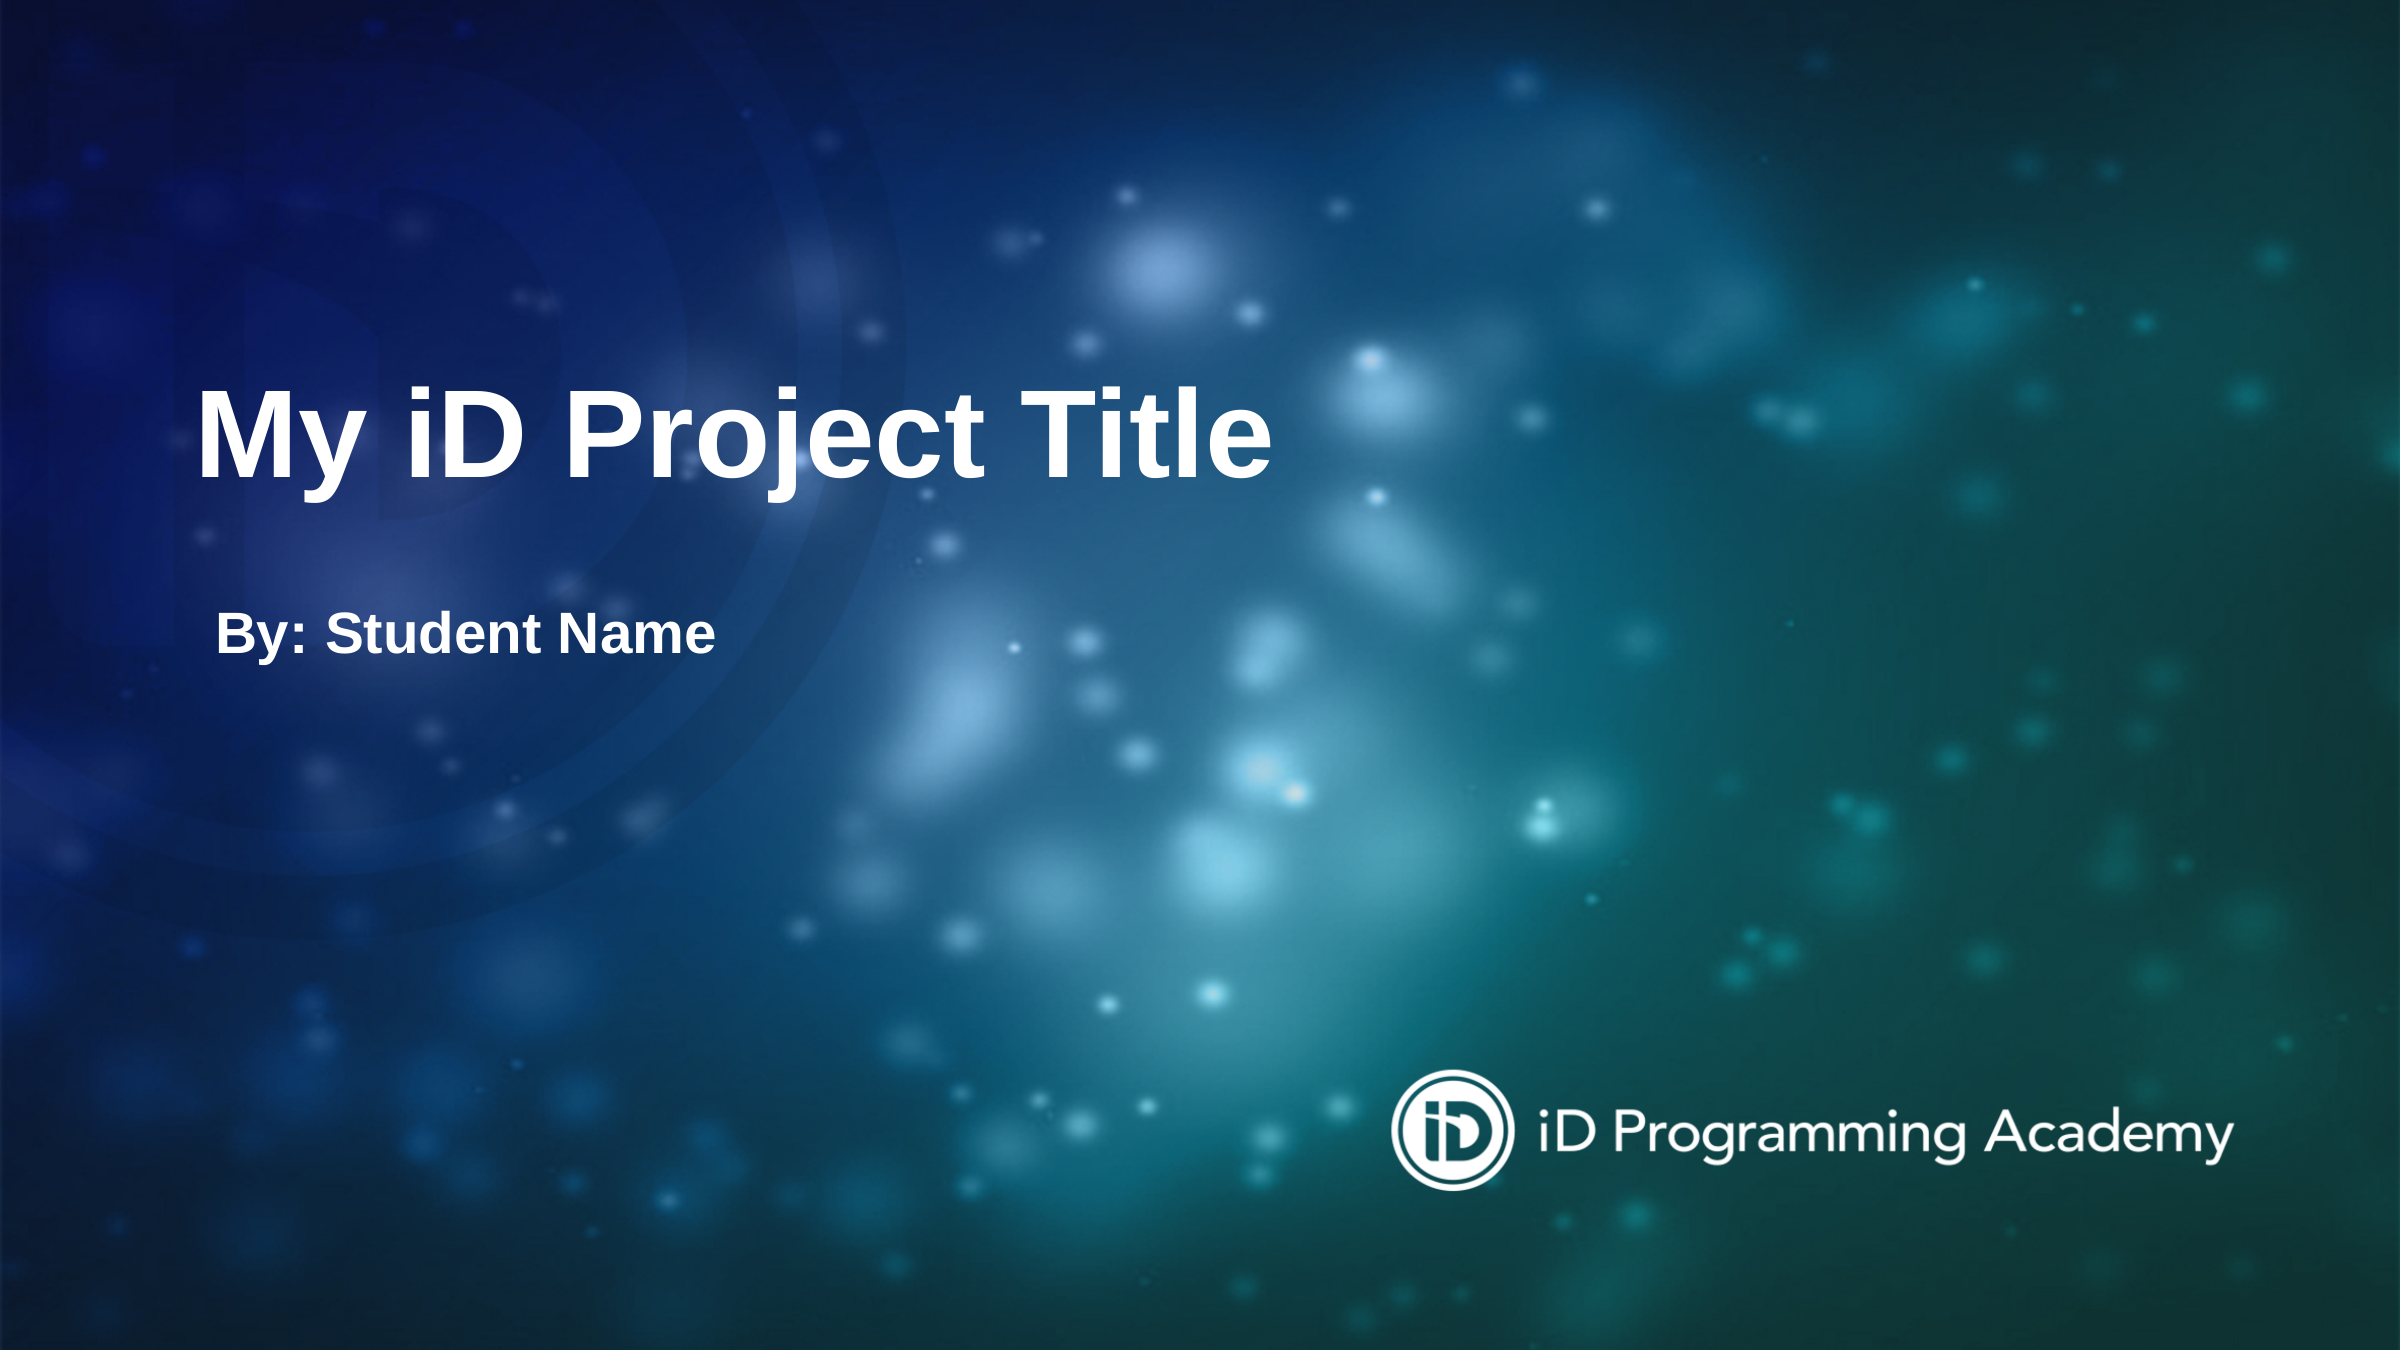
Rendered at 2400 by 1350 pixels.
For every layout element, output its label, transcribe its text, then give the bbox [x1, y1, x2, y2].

text_box By: Student Name [200, 569, 2240, 690]
picture [0, 0, 2400, 1350]
title My iD Project Title [180, 344, 2220, 601]
